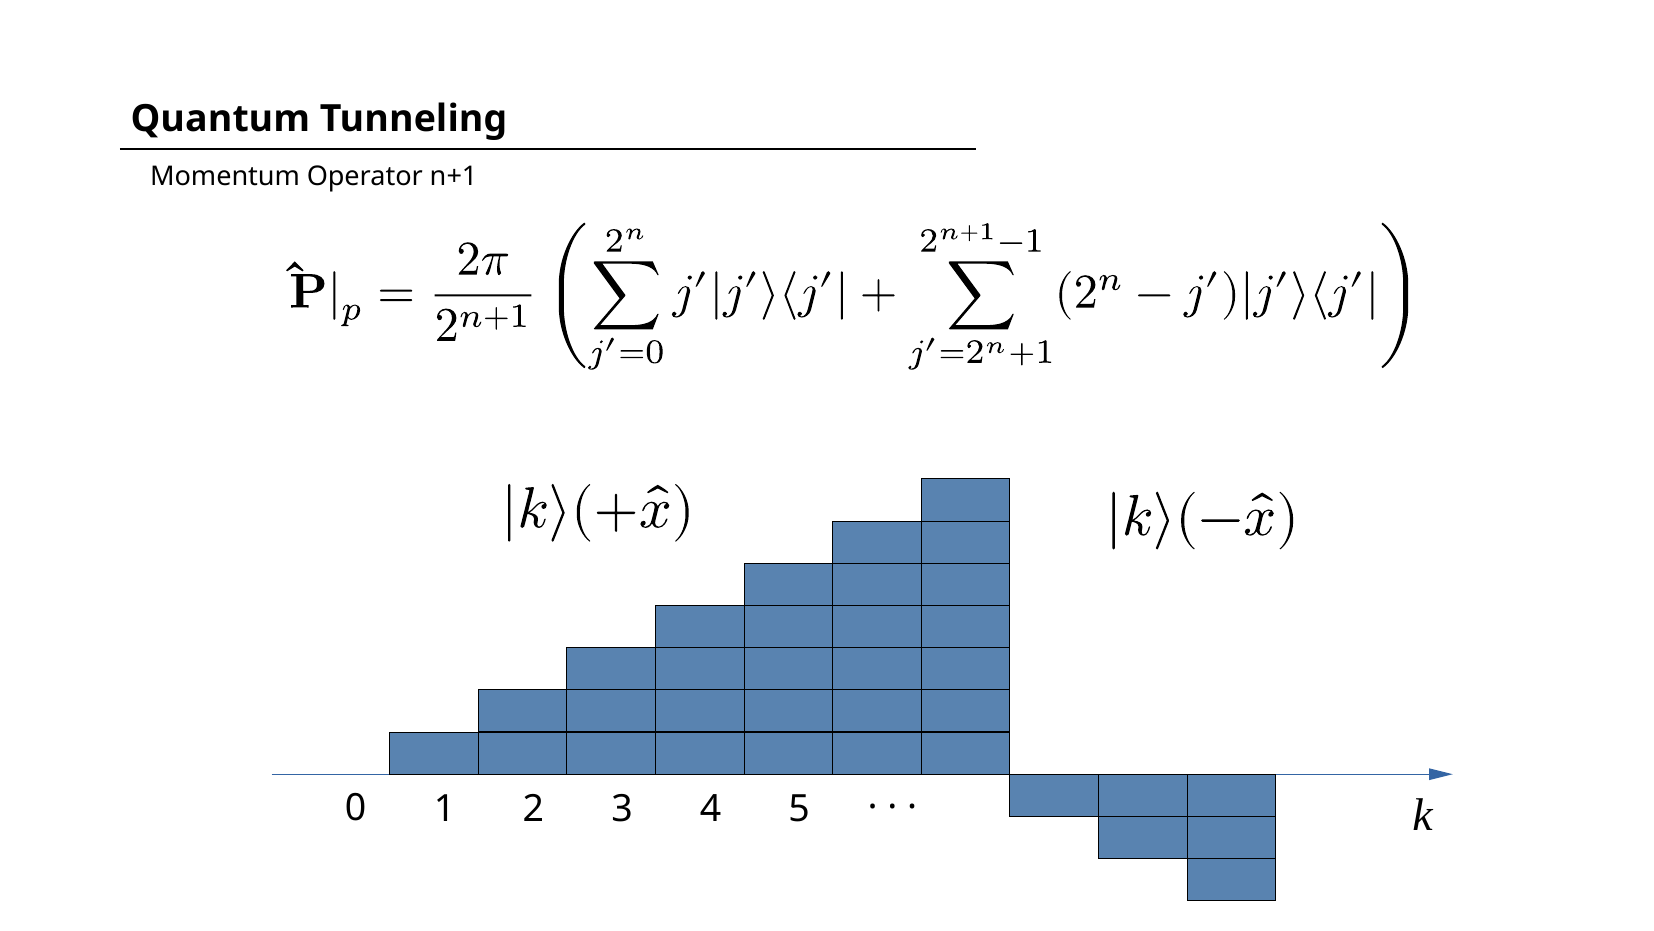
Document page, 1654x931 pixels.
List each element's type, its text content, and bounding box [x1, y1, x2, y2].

text_box Quantum Tunneling [115, 83, 1026, 150]
text_box 0 [329, 773, 381, 838]
text_box 3 [596, 774, 647, 839]
text_box [389, 478, 1276, 901]
text_box . . . [852, 761, 934, 827]
text_box 1 [419, 774, 470, 839]
text_box 2 [507, 774, 559, 839]
text_box k [1397, 782, 1448, 848]
text_box Momentum Operator n+1 [135, 149, 487, 201]
text_box [286, 222, 1409, 370]
text_box 5 [773, 774, 824, 839]
text_box 4 [685, 774, 736, 839]
text_box [504, 483, 689, 542]
text_box [1108, 491, 1294, 550]
